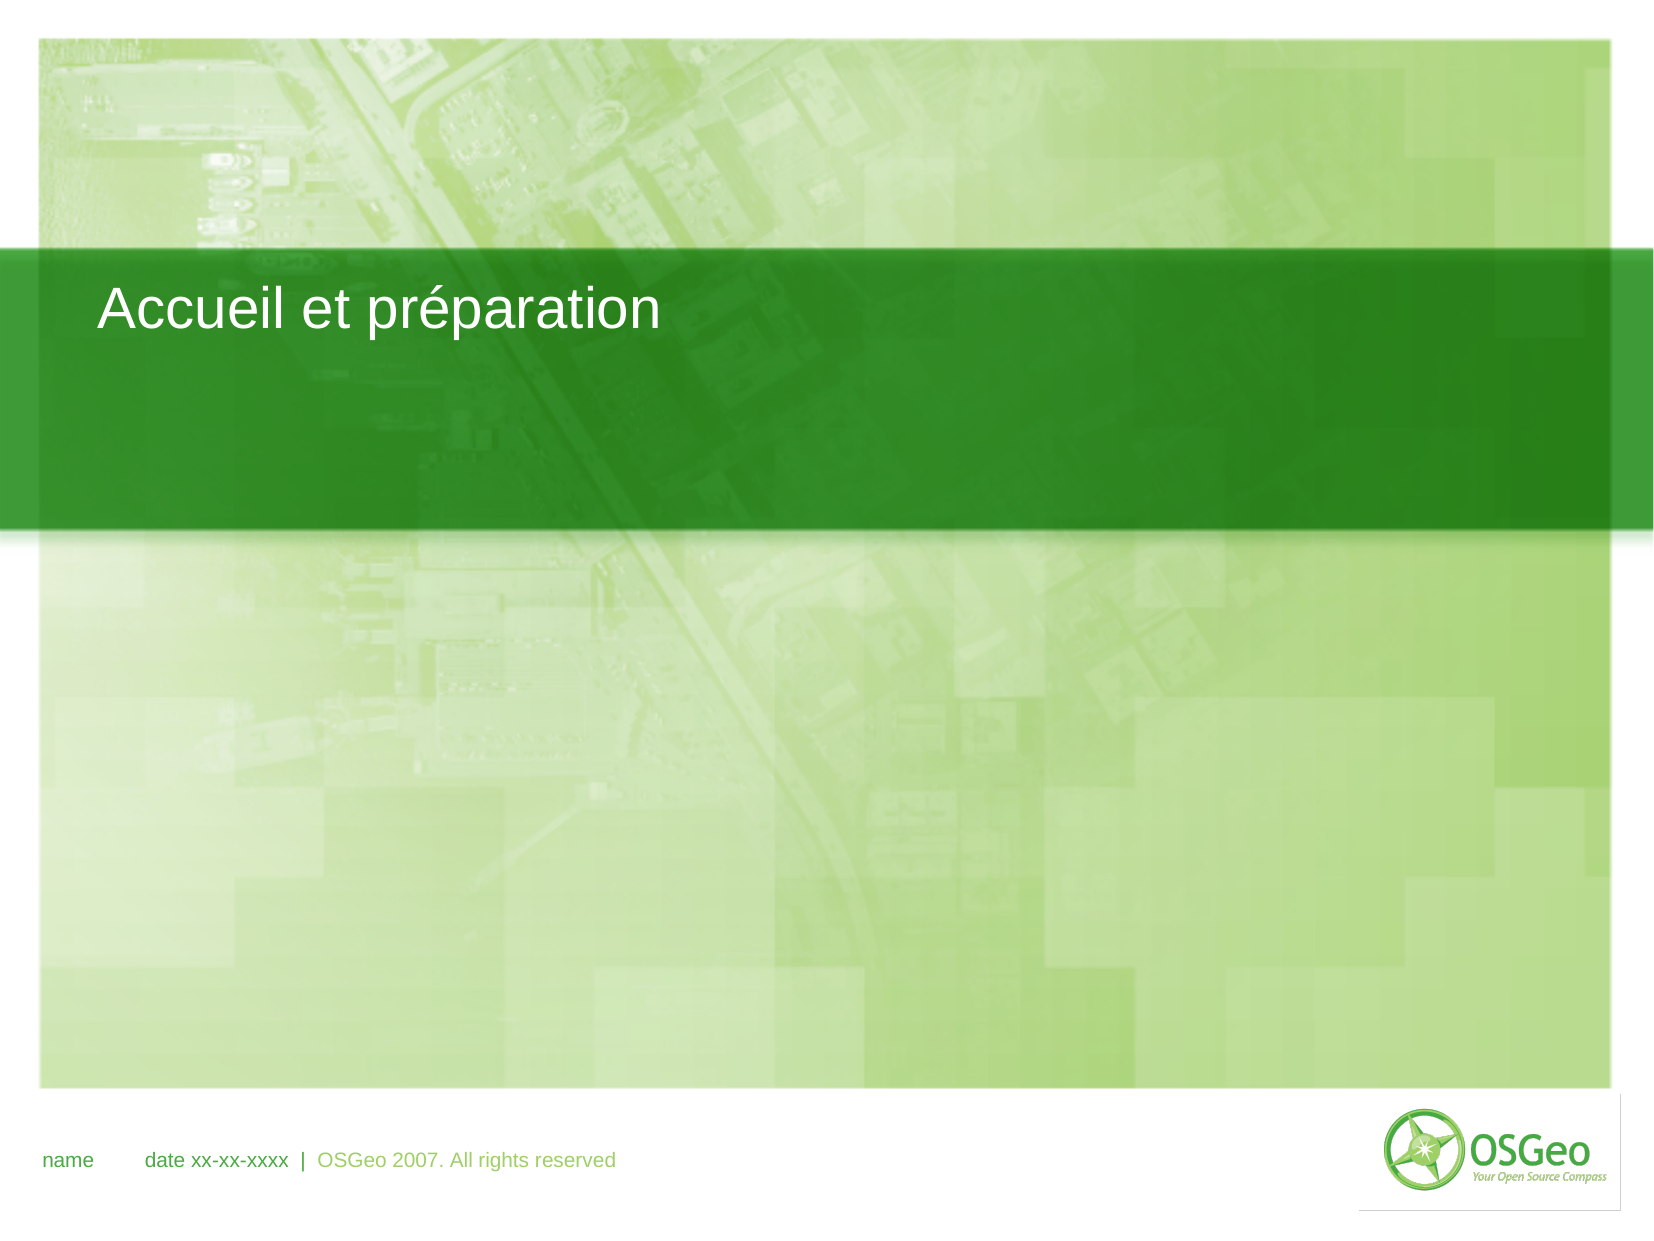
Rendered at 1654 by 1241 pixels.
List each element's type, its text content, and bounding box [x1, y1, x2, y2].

picture [0, 1, 1654, 1241]
text_box Accueil et préparation [82, 268, 1530, 476]
